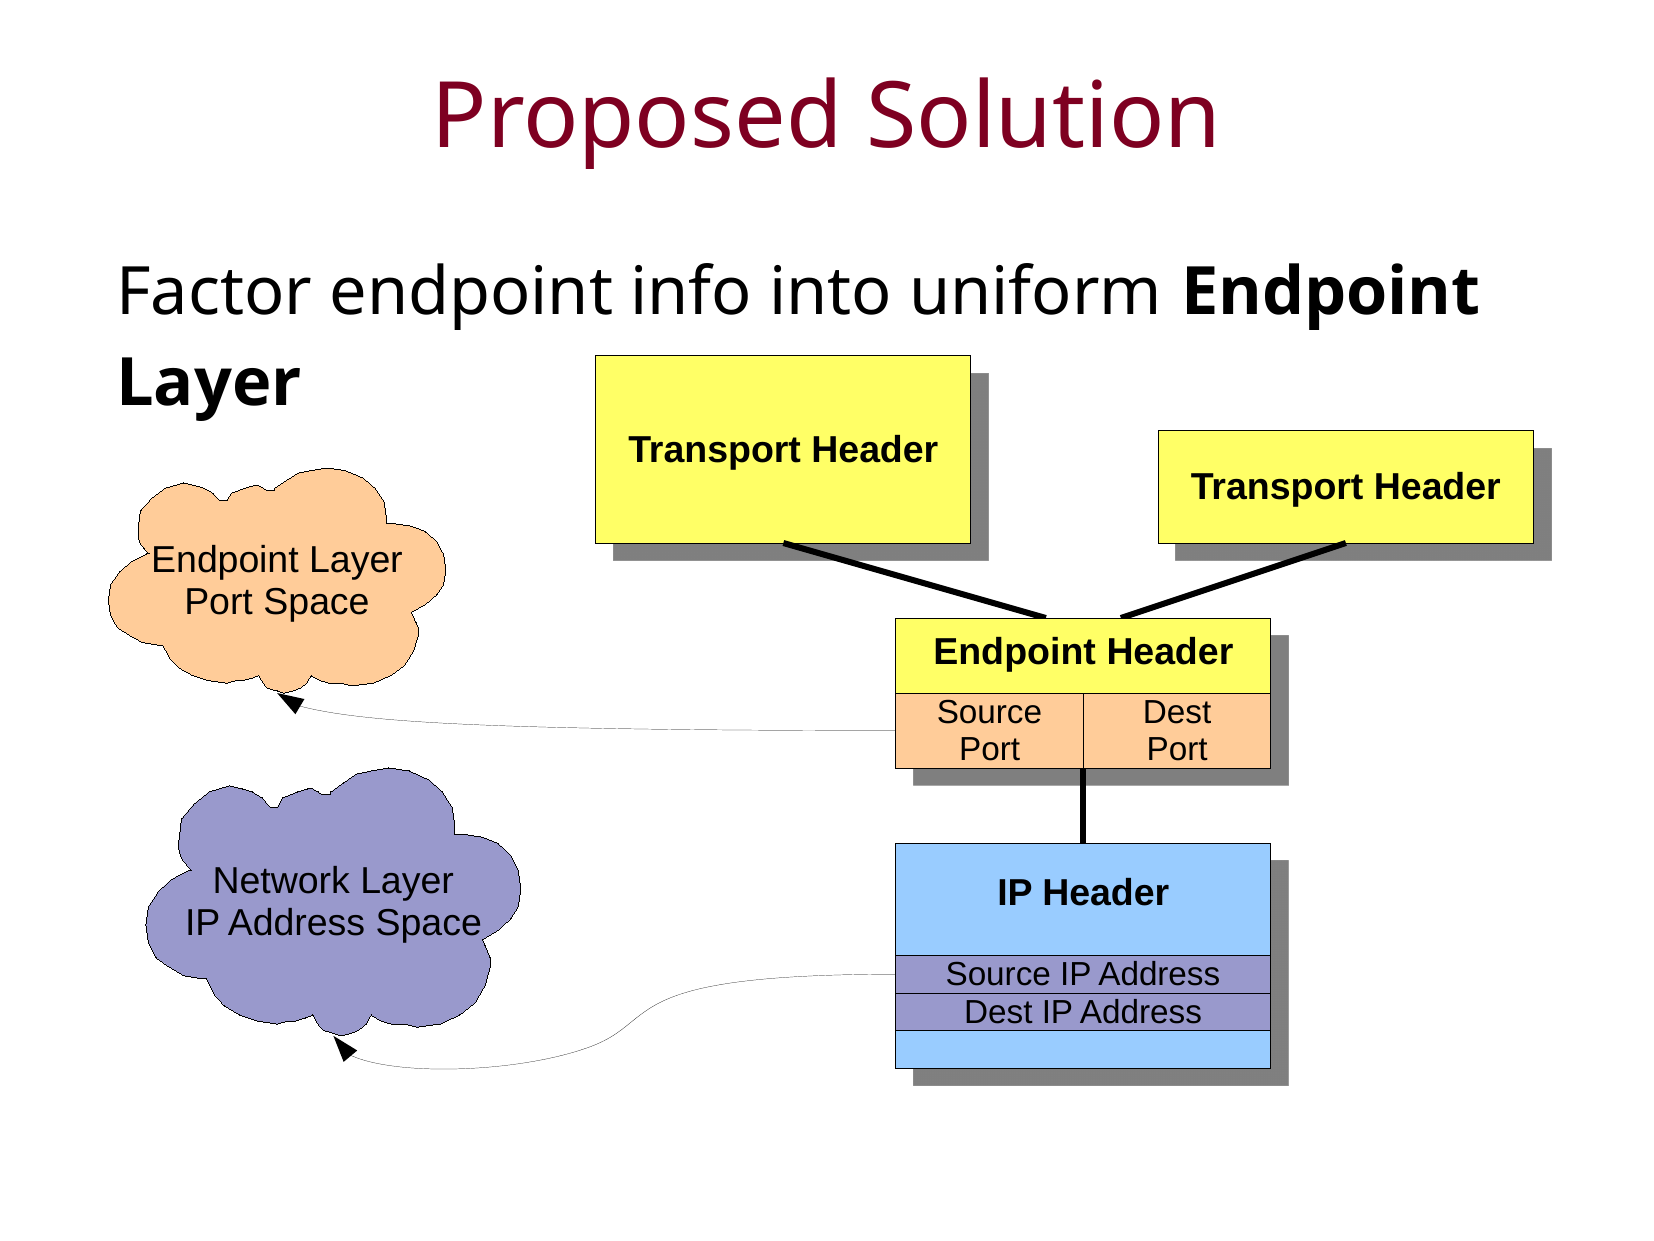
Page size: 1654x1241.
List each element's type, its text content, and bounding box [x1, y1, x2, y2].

text_box IP Header [895, 843, 1271, 955]
text_box Transport Header [595, 355, 971, 544]
text_box Dest Port [1083, 693, 1271, 769]
list Factor endpoint info into uniform Endpoint Layer [116, 242, 1603, 366]
text_box Dest IP Address [895, 993, 1271, 1031]
text_box Network Layer IP Address Space [145, 767, 521, 1036]
text_box Endpoint Layer Port Space [108, 468, 446, 694]
text_box Source IP Address [895, 955, 1271, 993]
text_box IP Header [895, 1031, 1271, 1069]
text_box Endpoint Header [895, 618, 1271, 693]
text_box Source Port [895, 693, 1083, 769]
text_box Transport Header [1158, 430, 1534, 544]
title Proposed Solution [82, 8, 1571, 216]
